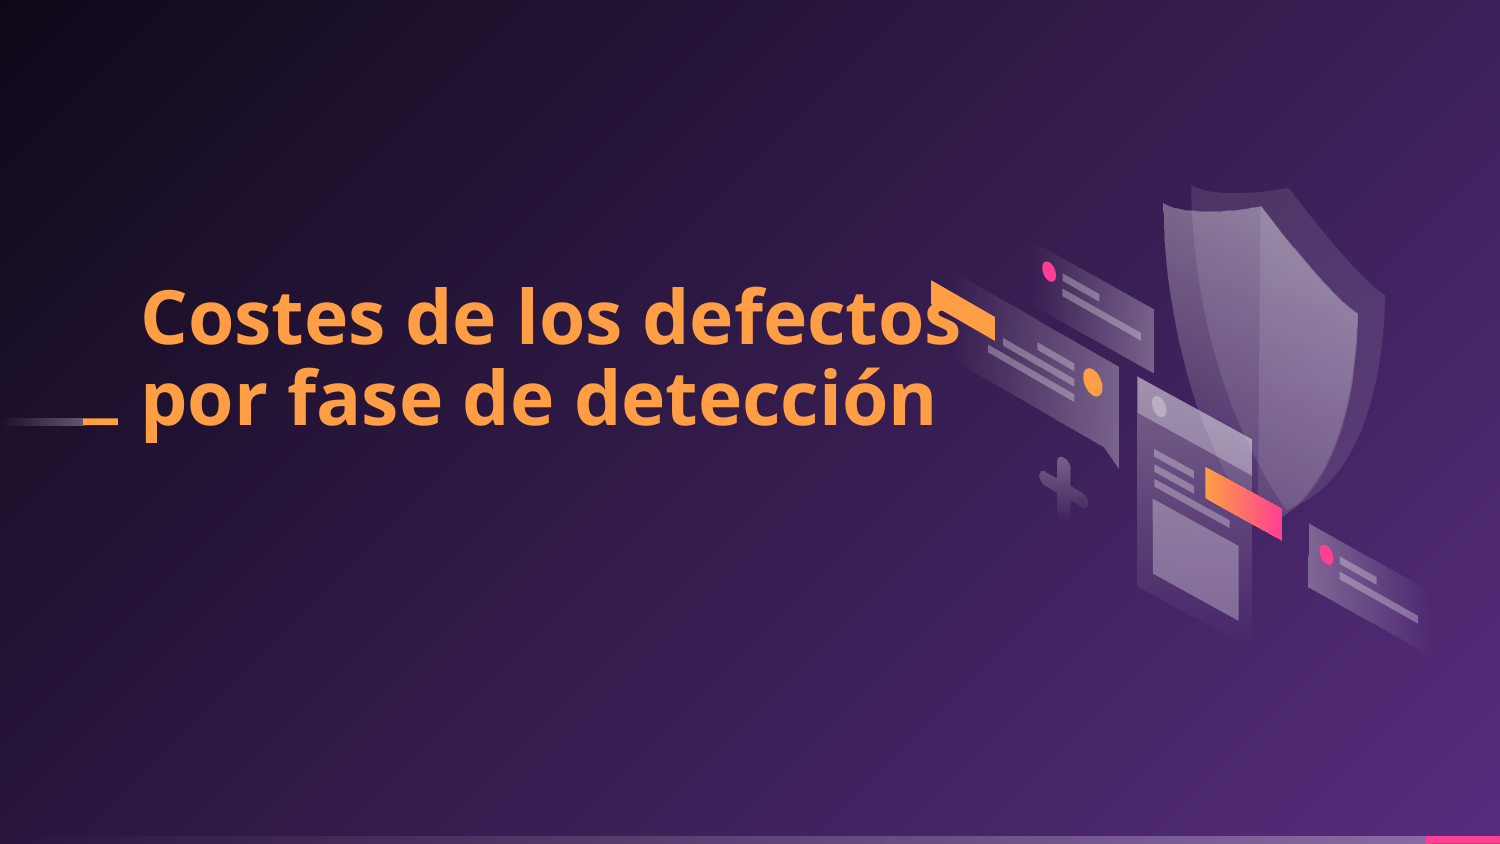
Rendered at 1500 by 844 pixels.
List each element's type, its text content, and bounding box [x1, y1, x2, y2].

text_box [931, 269, 1118, 469]
text_box [1039, 456, 1088, 522]
text_box [1308, 523, 1432, 656]
text_box [1030, 240, 1154, 373]
text_box [1137, 185, 1386, 649]
title Costes de los defectos por fase de detección [140, 251, 979, 442]
